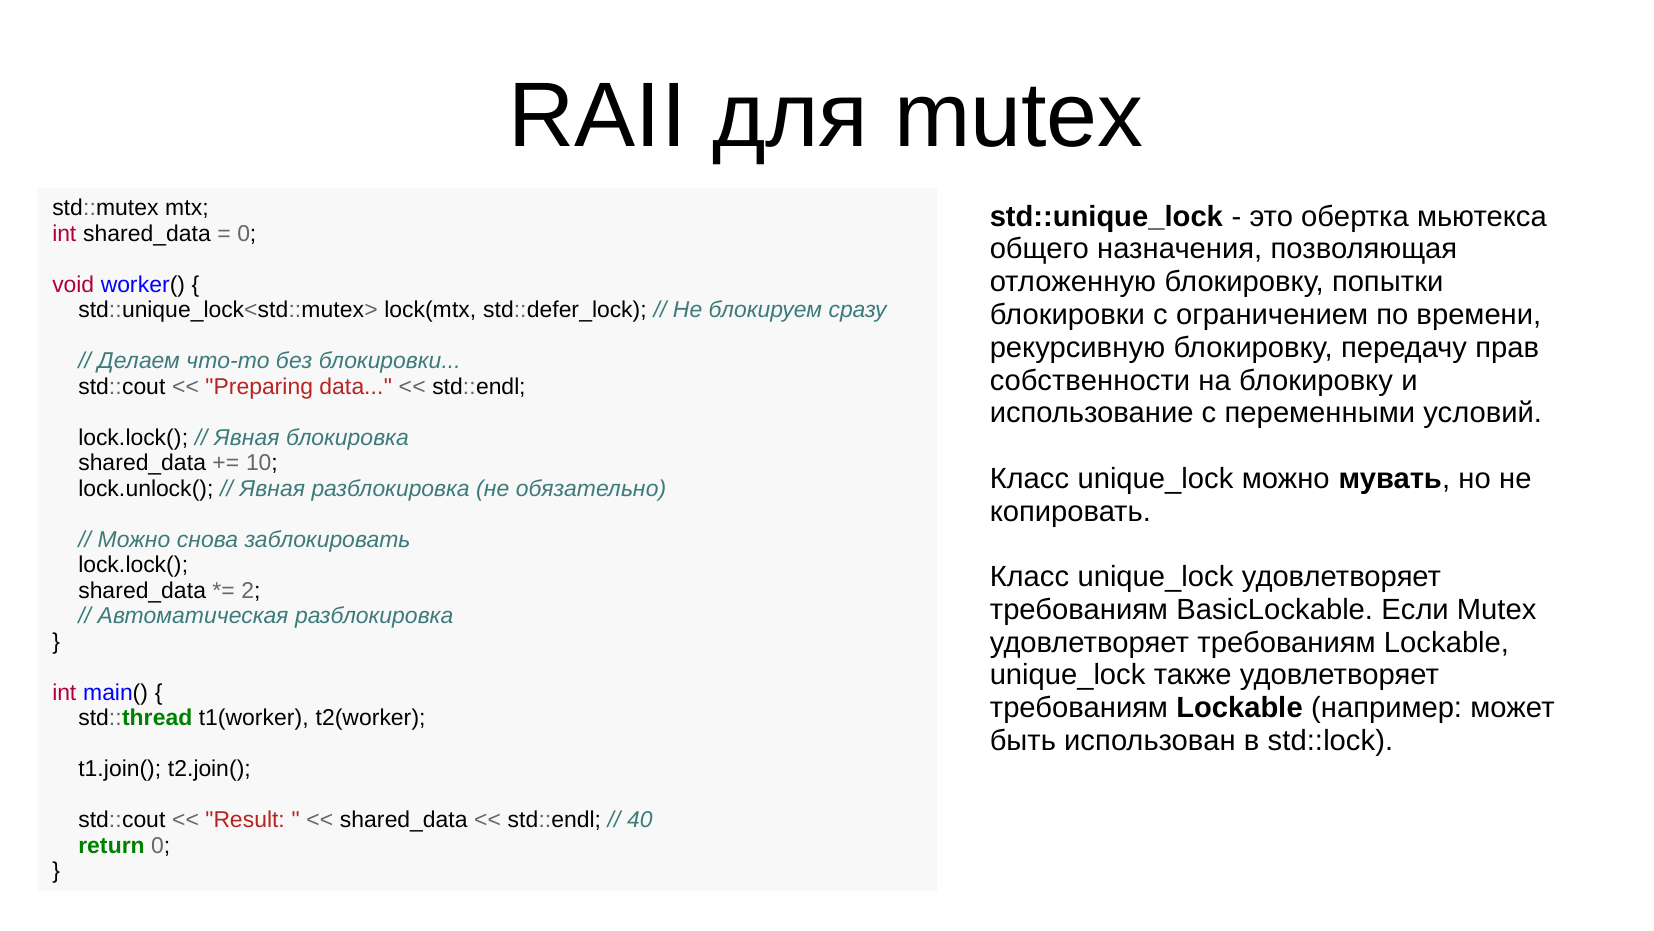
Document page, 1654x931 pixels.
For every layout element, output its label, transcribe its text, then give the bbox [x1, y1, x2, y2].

text_box std::unique_lock - это обертка мьютекса общего назначения, позволяющая отложенную блокировку, попытки блокировки с ограничением по времени, рекурсивную блокировку, передачу прав собственности на блокировку и использование с переменными условий. Класс unique_lock можно мувать, но не копировать. Класс unique_lock удовлетворяет требованиям BasicLockable. Если Mutex удовлетворяет требованиям Lockable, unique_lock также удовлетворяет требованиям Lockable (например: может быть использован в std::lock). [975, 192, 1613, 870]
text_box std::mutex mtx; int shared_data = 0; void worker() { std::unique_lock<std::mutex> lock(mtx, std::defer_lock); // Не блокируем сразу // Делаем что-то без блокировки... std::cout << "Preparing data..." << std::endl; lock.lock(); // Явная блокировка shared_data += 10; lock.unlock(); // Явная разблокировка (не обязательно) // Можно снова заблокировать lock.lock(); shared_data *= 2; // Автоматическая разблокировка } int main() { std::thread t1(worker), t2(worker); t1.join(); t2.join(); std::cout << "Result: " << shared_data << std::endl; // 40 return 0; } [37, 187, 938, 892]
title RAII для mutex [82, 37, 1571, 193]
